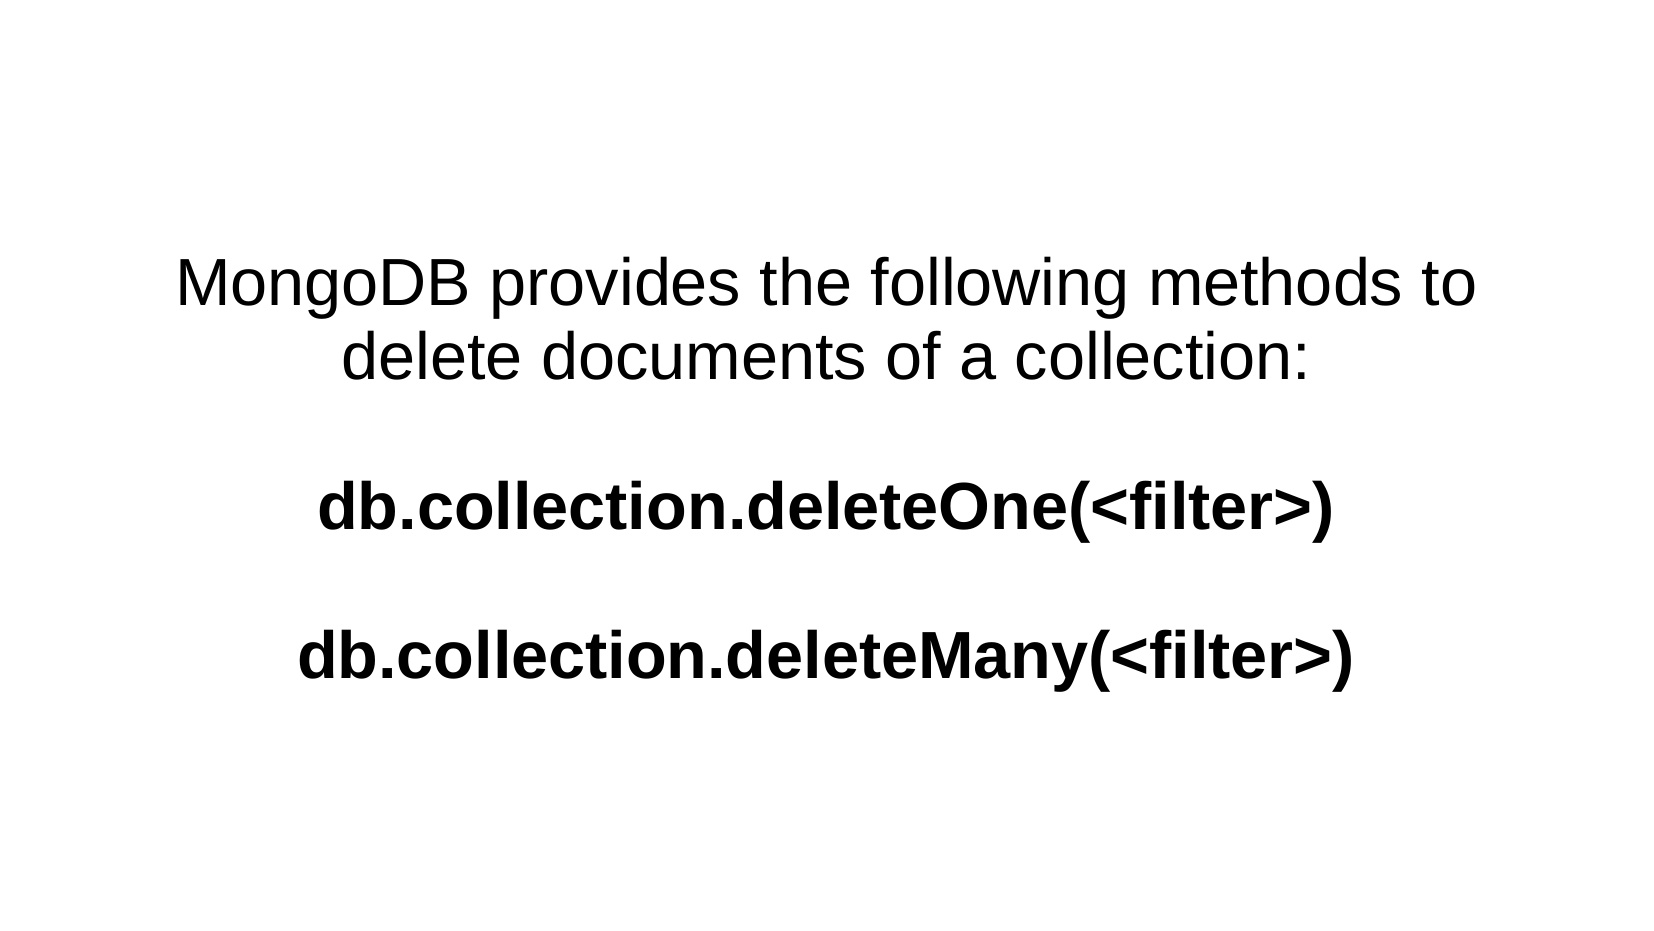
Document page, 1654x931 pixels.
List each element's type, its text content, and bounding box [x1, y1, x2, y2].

subtitle MongoDB provides the following methods to delete documents of a collection: db.collection.deleteOne(<filter>) db.collection.deleteMany(<filter>) [82, 75, 1571, 863]
